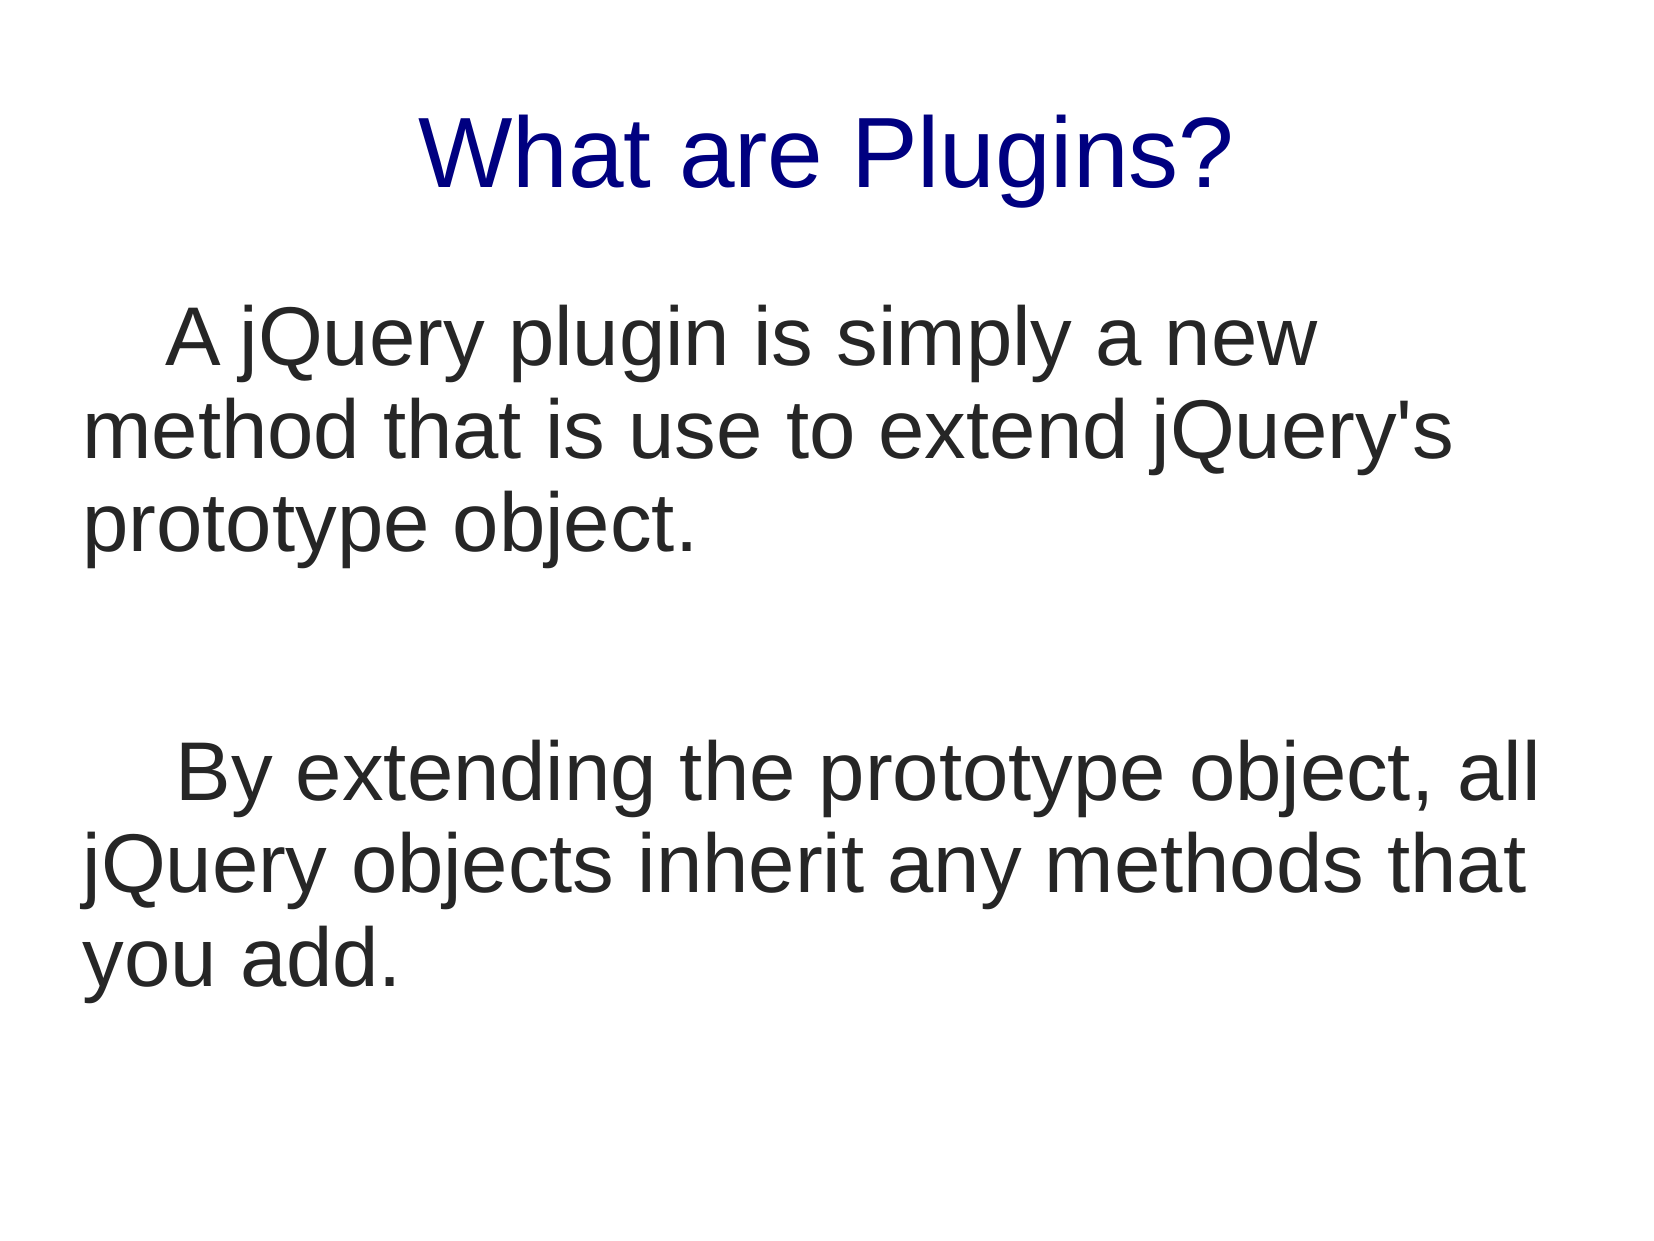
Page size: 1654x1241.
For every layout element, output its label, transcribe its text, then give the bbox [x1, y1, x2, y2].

list A jQuery plugin is simply a new method that is use to extend jQuery's prototype object. By extending the prototype object, all jQuery objects inherit any methods that you add. [82, 290, 1571, 1109]
title What are Plugins? [82, 49, 1571, 257]
